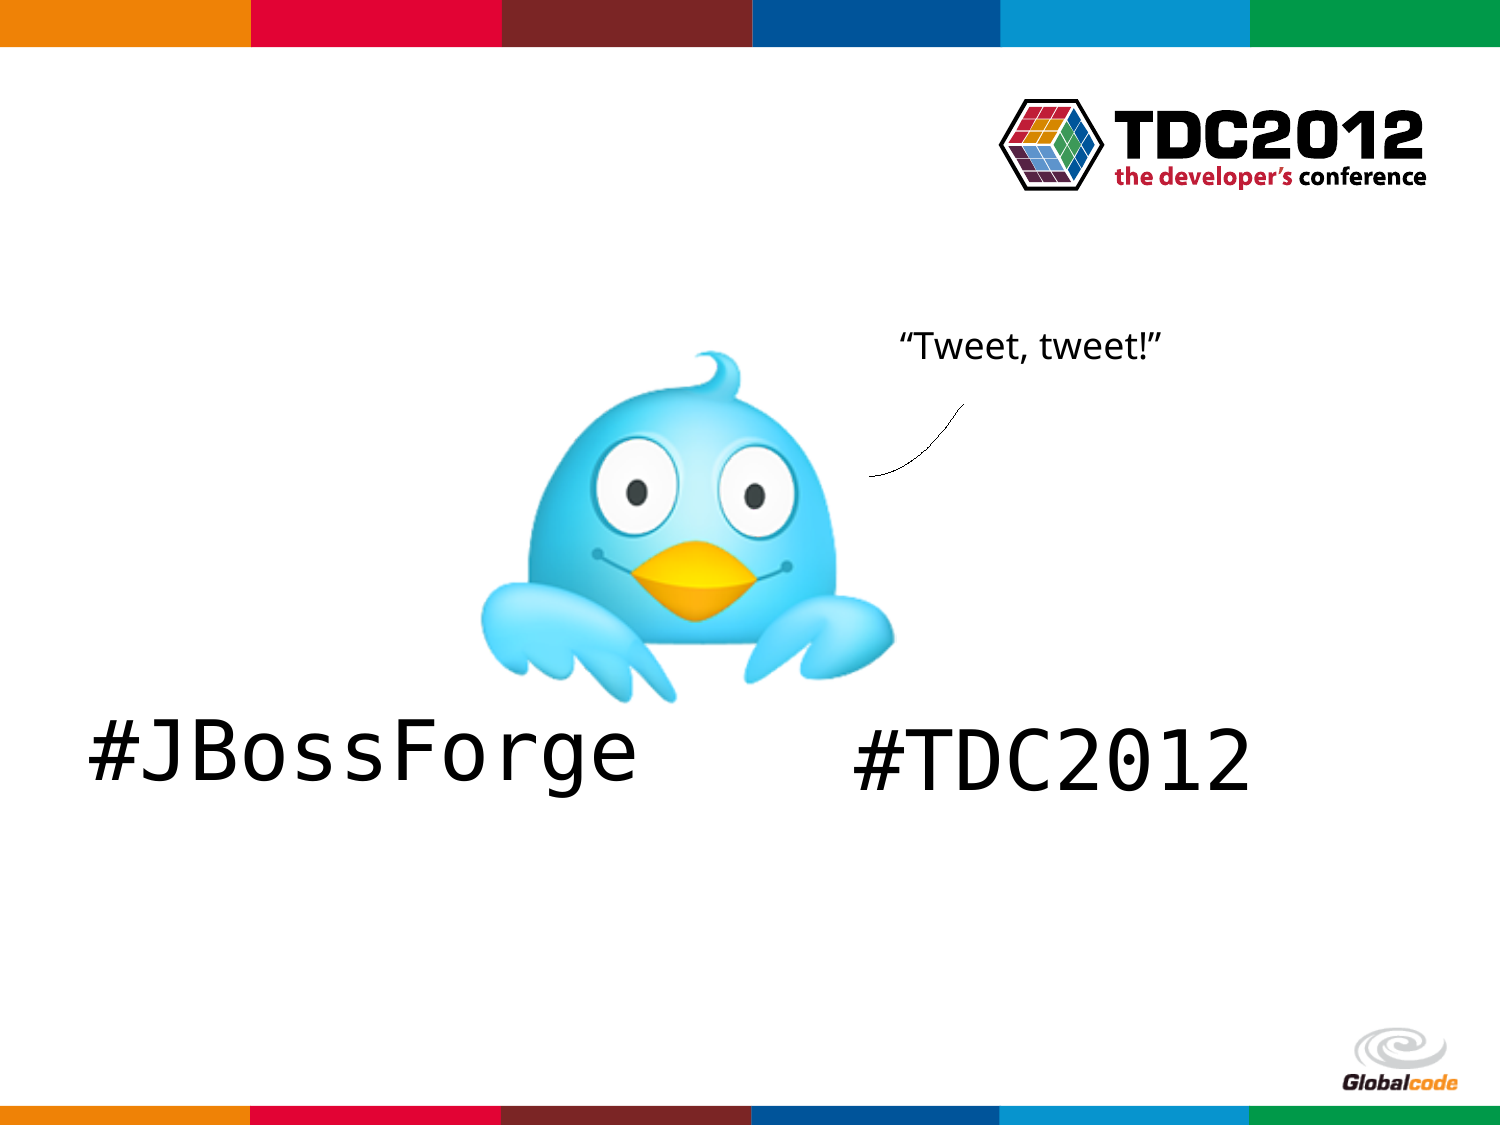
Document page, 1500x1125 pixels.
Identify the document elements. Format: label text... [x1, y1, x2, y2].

text_box #TDC2012 [840, 700, 1291, 816]
picture [1340, 999, 1459, 1105]
picture [480, 299, 897, 717]
text_box #JBossForge [75, 690, 655, 805]
text_box “Tweet, tweet!” [885, 314, 1336, 375]
